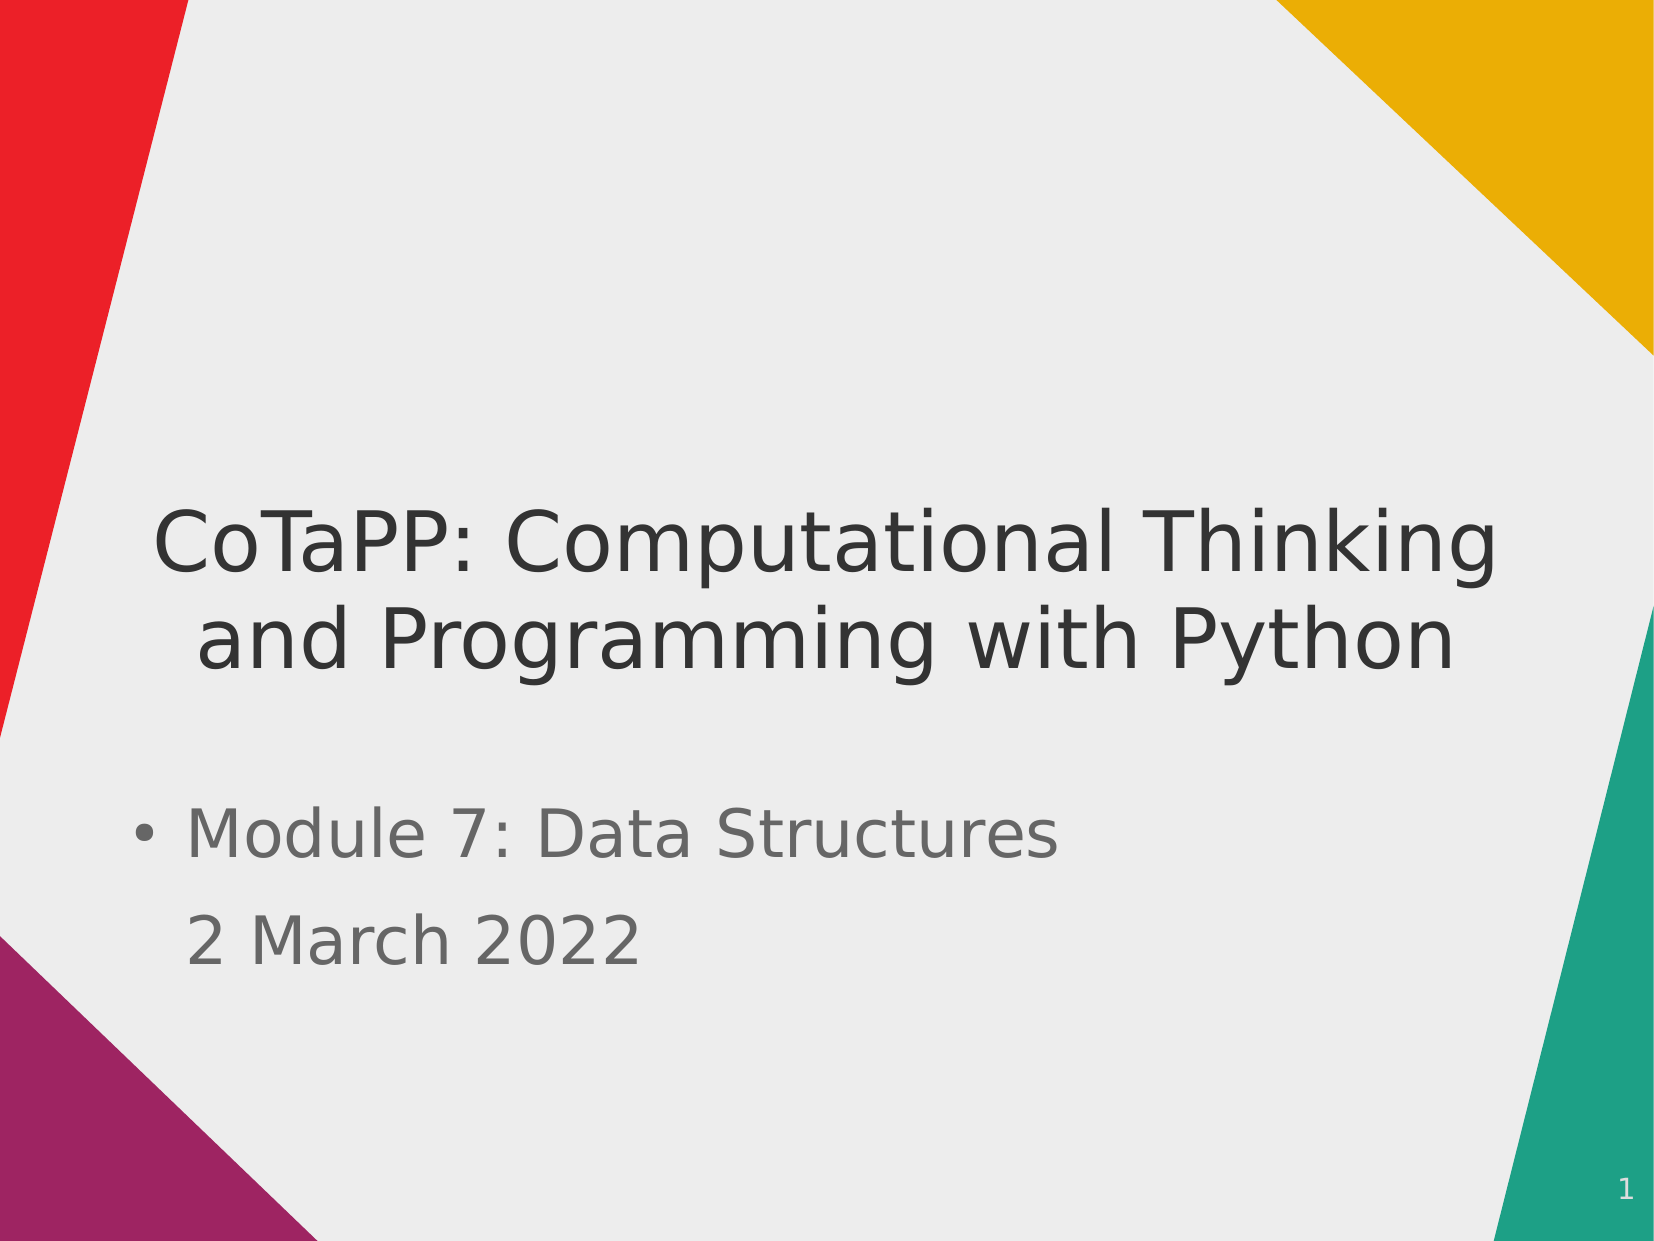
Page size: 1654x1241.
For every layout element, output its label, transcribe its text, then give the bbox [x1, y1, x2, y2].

title CoTaPP: Computational Thinking and Programming with Python [114, 492, 1539, 690]
list Module 7: Data Structures 2 March 2022 [114, 795, 1539, 1033]
